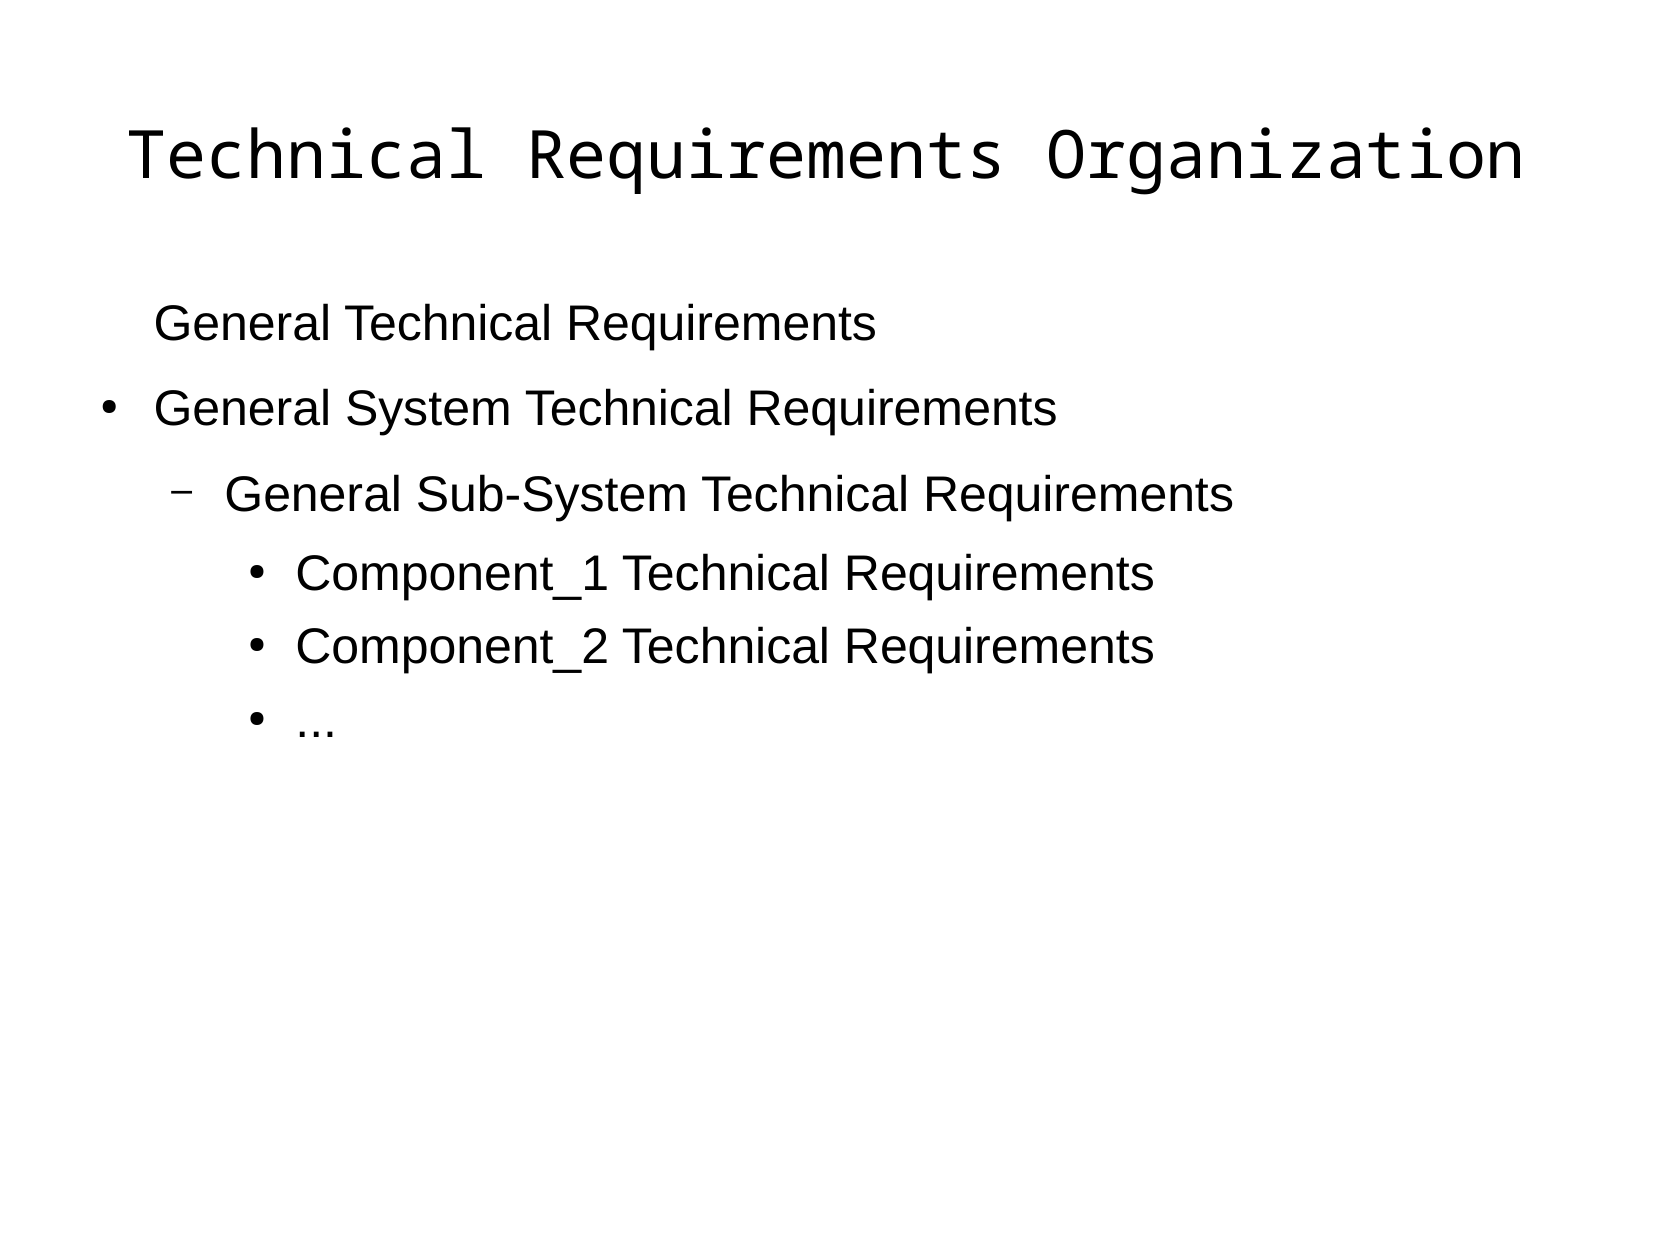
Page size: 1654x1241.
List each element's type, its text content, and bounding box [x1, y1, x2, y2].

title Technical Requirements Organization [82, 49, 1571, 257]
list General Technical Requirements General System Technical Requirements General Sub-System Technical Requirements Component_1 Technical Requirements Component_2 Technical Requirements ... [82, 295, 1571, 792]
